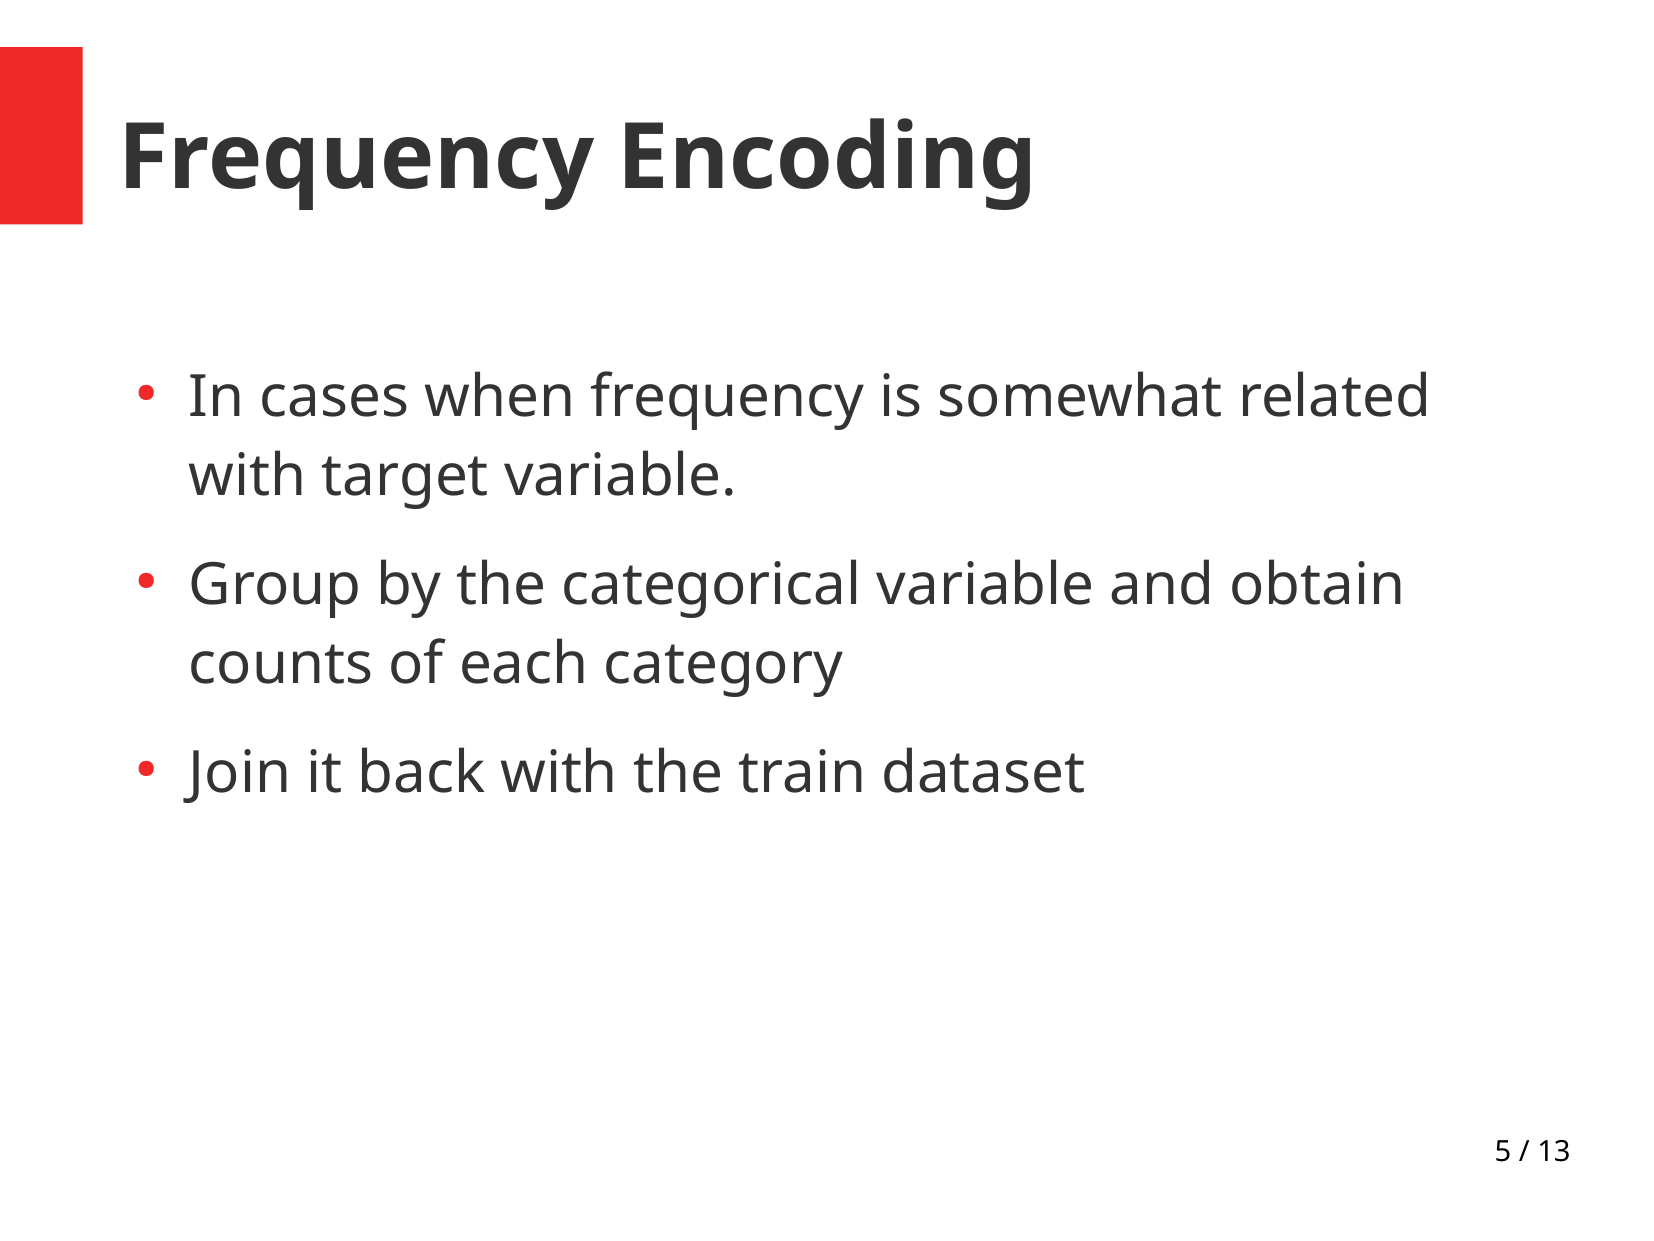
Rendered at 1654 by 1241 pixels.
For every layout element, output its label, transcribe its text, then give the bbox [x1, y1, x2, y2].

list In cases when frequency is somewhat related with target variable. Group by the categorical variable and obtain counts of each category Join it back with the train dataset [118, 354, 1536, 1074]
title Frequency Encoding [118, 49, 1571, 257]
